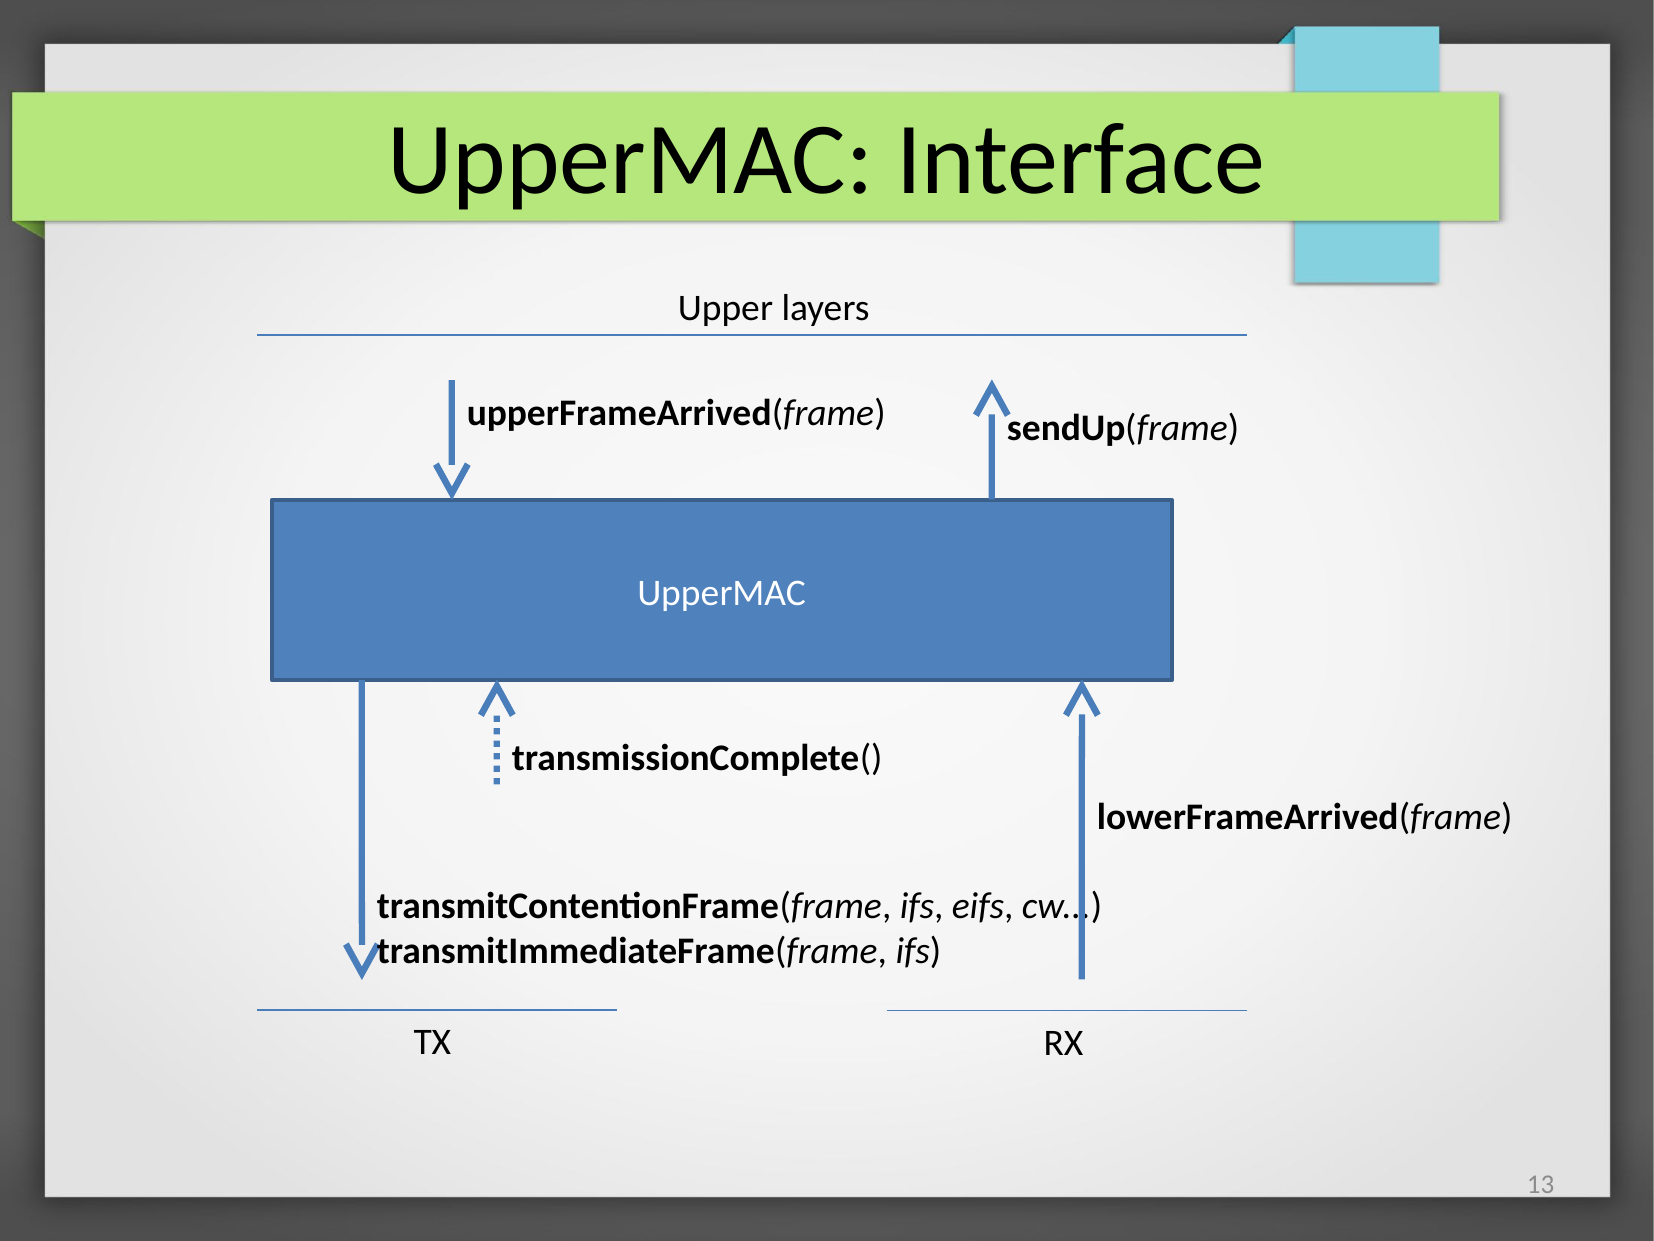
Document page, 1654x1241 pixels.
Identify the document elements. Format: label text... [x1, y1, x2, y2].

text_box Upper layers [662, 275, 885, 336]
text_box lowerFrameArrived(frame) [1081, 784, 1547, 845]
text_box sendUp(frame) [991, 395, 1307, 456]
slide_number <number> [1185, 1149, 1571, 1216]
text_box transmitContentionFrame(frame, ifs, eifs, cw...) transmitImmediateFrame(frame, ifs) [1085, 873, 1155, 980]
text_box transmissionComplete() [496, 725, 932, 786]
text_box UpperMAC [271, 500, 1172, 680]
text_box transmitContentionFrame(frame, ifs, eifs, cw...) transmitImmediateFrame(frame, ifs) [361, 873, 1078, 980]
text_box TX [398, 1009, 467, 1070]
text_box RX [1028, 1009, 1099, 1071]
text_box upperFrameArrived(frame) [451, 380, 932, 441]
title UpperMAC: Interface [82, 49, 1571, 257]
picture [0, 0, 1654, 1241]
